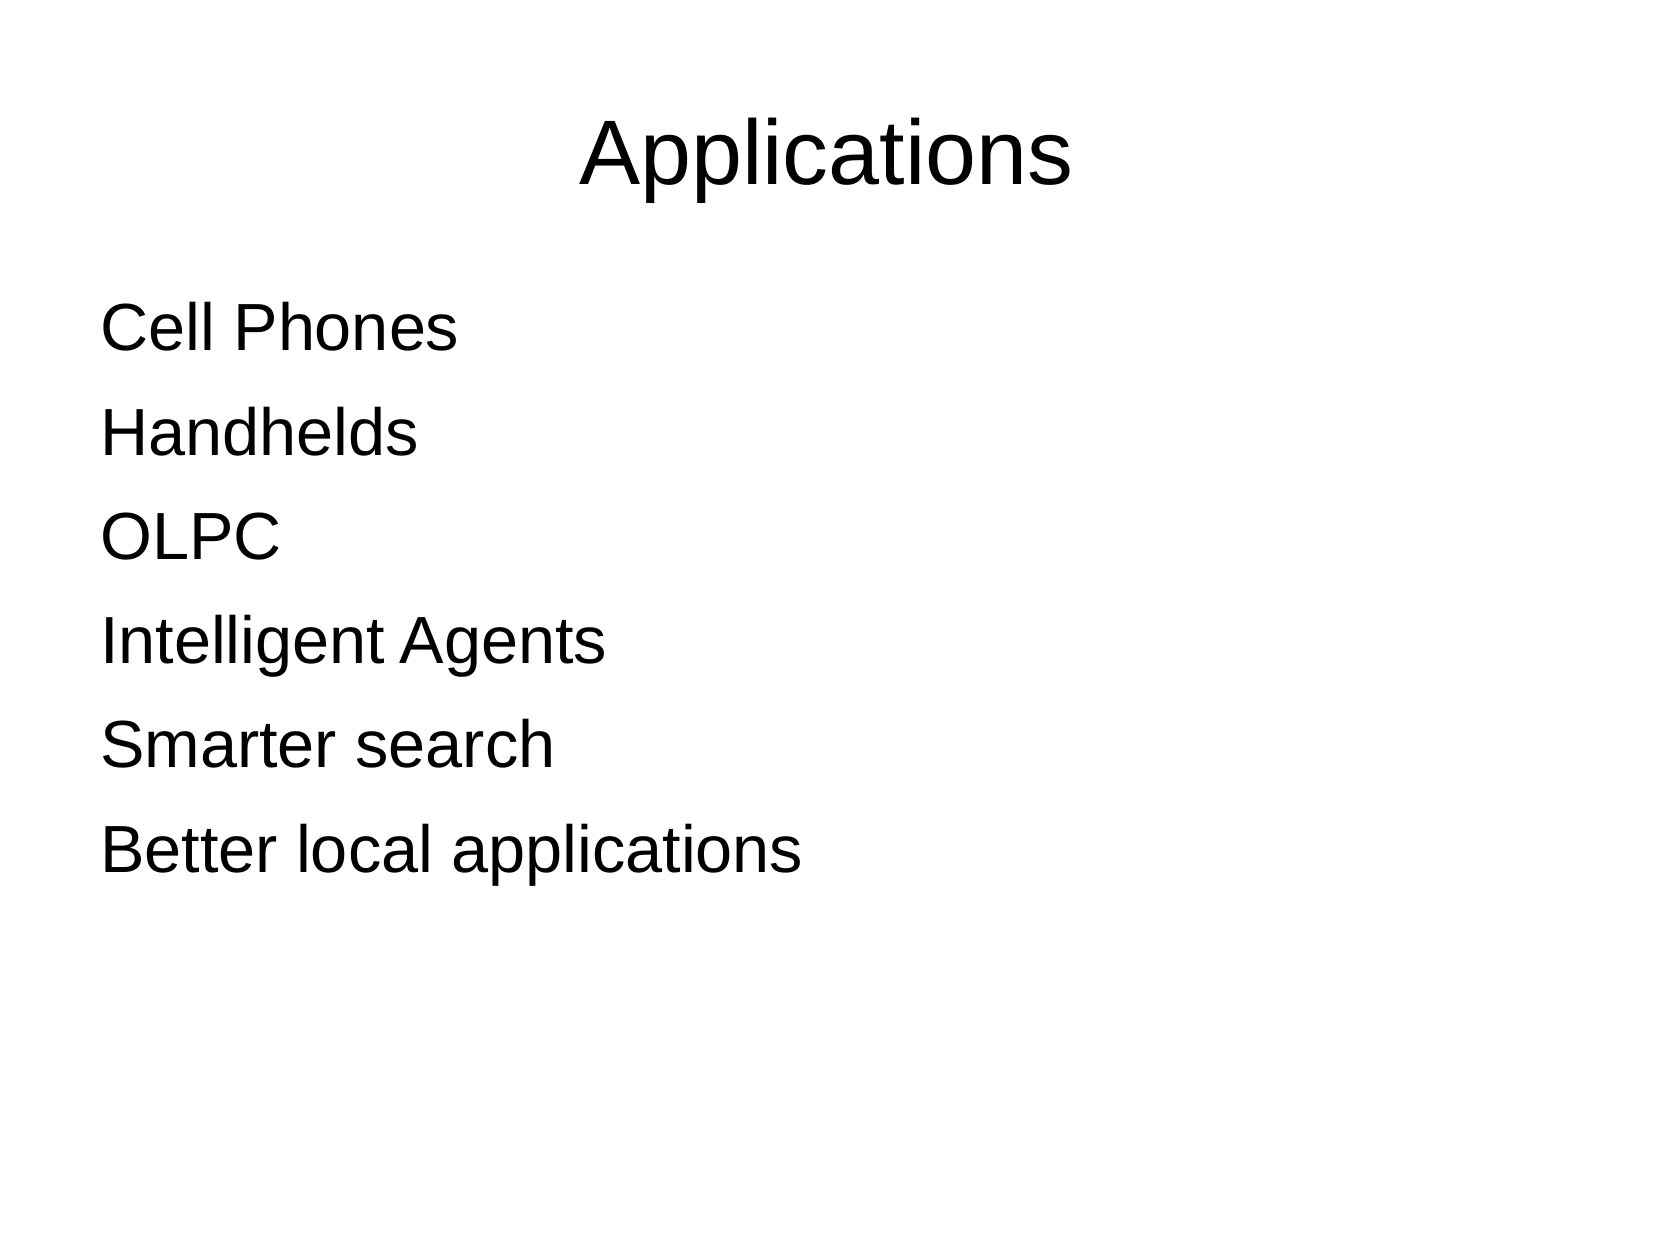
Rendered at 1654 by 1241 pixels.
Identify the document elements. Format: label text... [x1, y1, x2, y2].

title Applications [82, 56, 1571, 250]
list Cell Phones Handhelds OLPC Intelligent Agents Smarter search Better local applications [82, 290, 1571, 1094]
